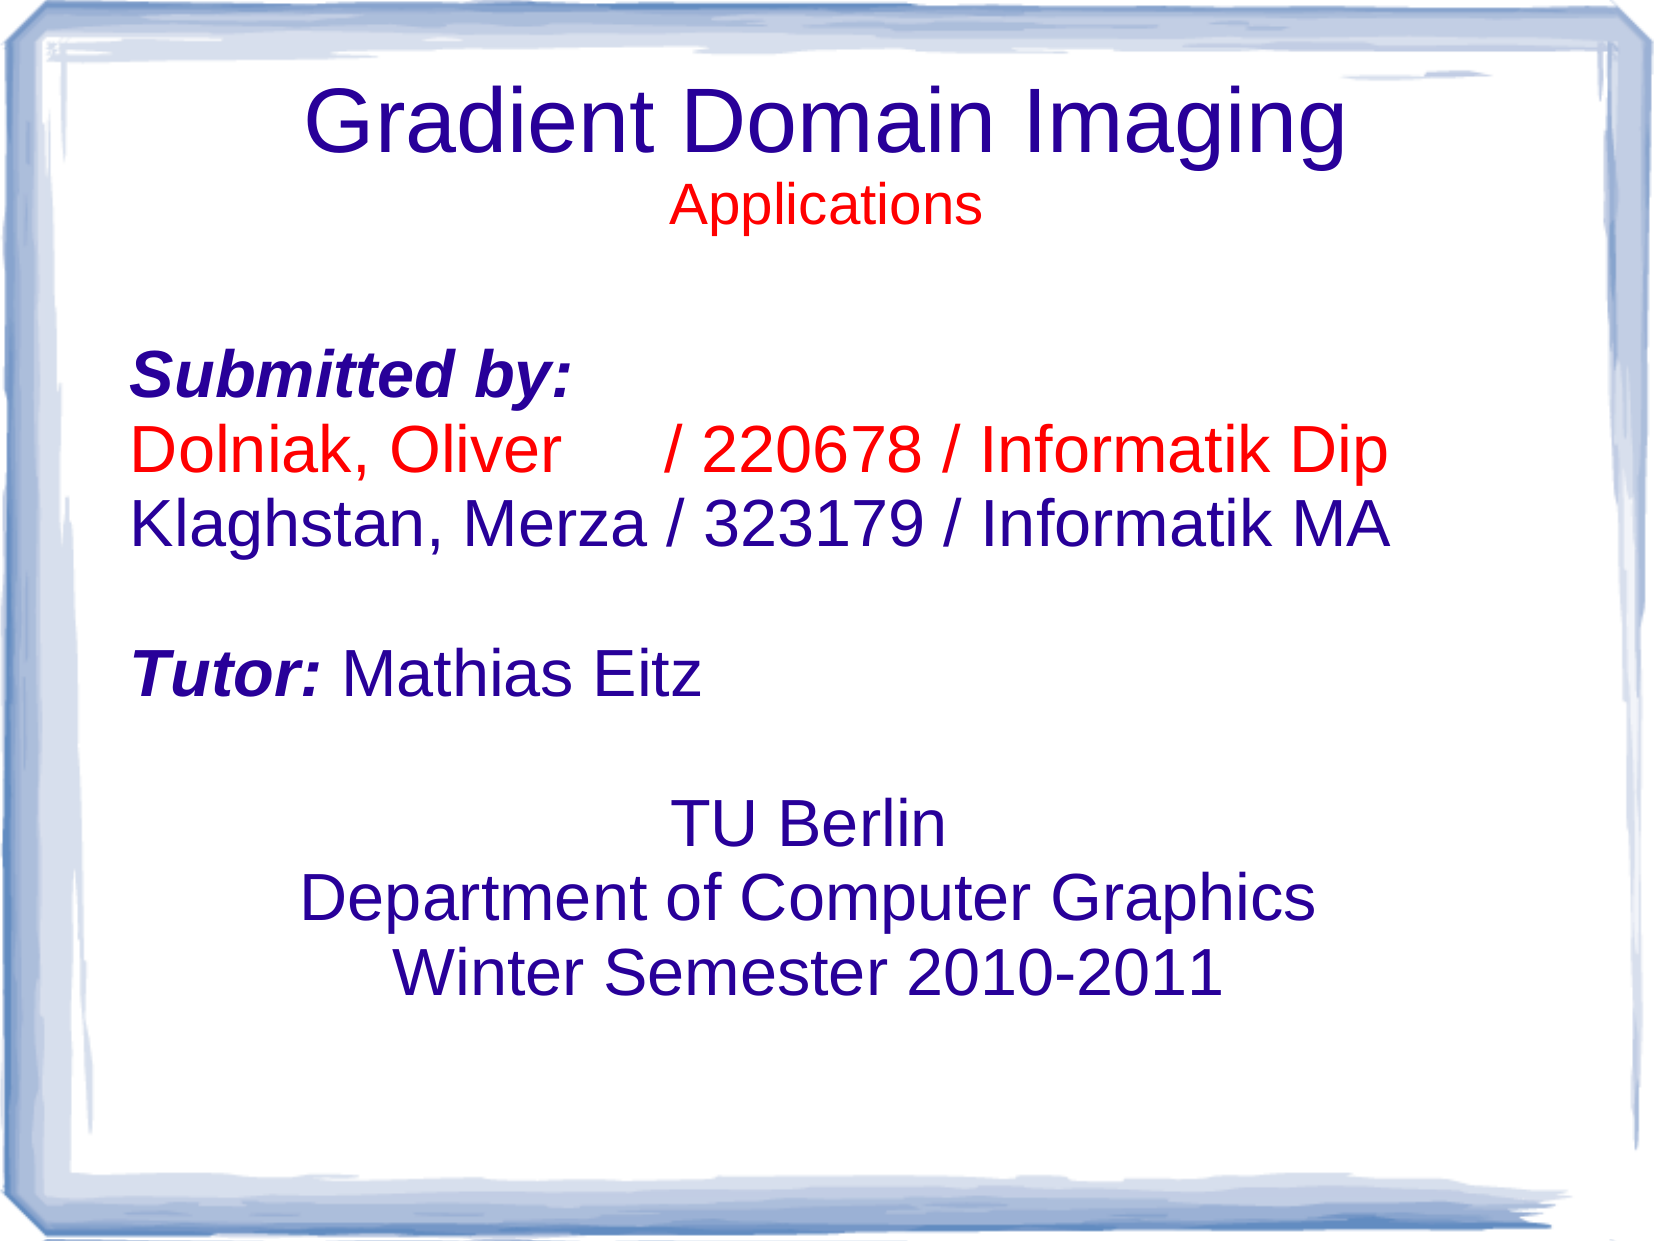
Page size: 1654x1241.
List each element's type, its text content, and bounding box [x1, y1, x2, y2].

subtitle Submitted by: Dolniak, Oliver / 220678 / Informatik Dip Klaghstan, Merza / 323179 / Informatik MA Tutor: Mathias Eitz TU Berlin Department of Computer Graphics Winter Semester 2010-2011 [129, 313, 1489, 1034]
title Gradient Domain Imaging Applications [82, 49, 1571, 257]
picture [0, 0, 1654, 1241]
